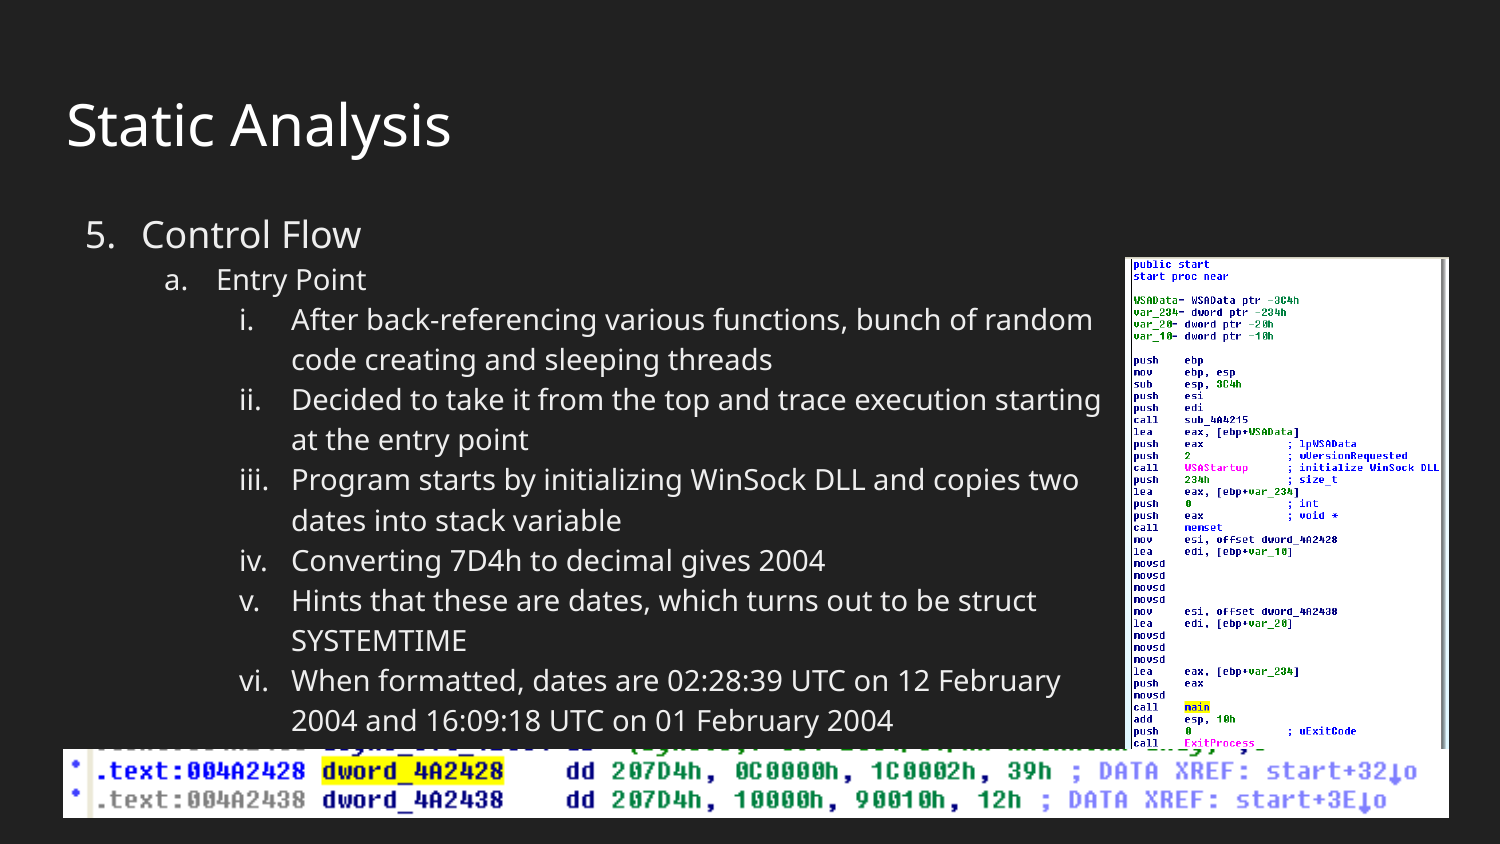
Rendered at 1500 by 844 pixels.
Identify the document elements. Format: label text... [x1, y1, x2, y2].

title Static Analysis [51, 72, 1449, 167]
picture [63, 257, 1449, 818]
list Control Flow Entry Point After back-referencing various functions, bunch of random code creating and sleeping threads Decided to take it from the top and trace execution starting at the entry point Program starts by initializing WinSock DLL and copies two dates into stack variable Converting 7D4h to decimal gives 2004 Hints that these are dates, which turns out to be struct SYSTEMTIME When formatted, dates are 02:28:39 UTC on 12 February 2004 and 16:09:18 UTC on 01 February 2004 [51, 189, 1126, 750]
